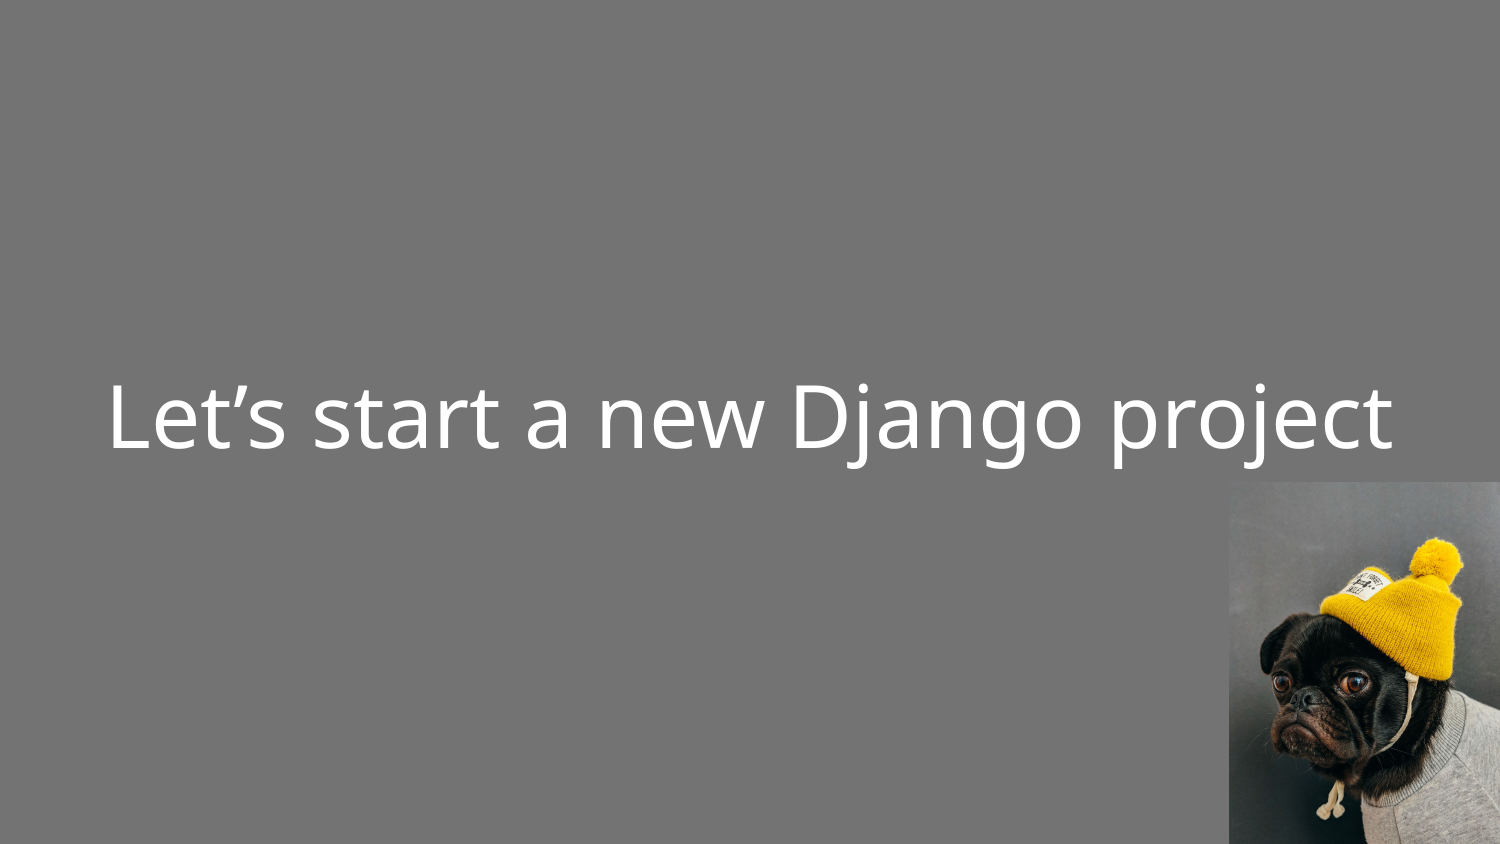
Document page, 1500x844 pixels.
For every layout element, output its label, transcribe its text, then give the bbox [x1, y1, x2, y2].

picture [1229, 482, 1500, 844]
title Let’s start a new Django project [75, 58, 1425, 771]
